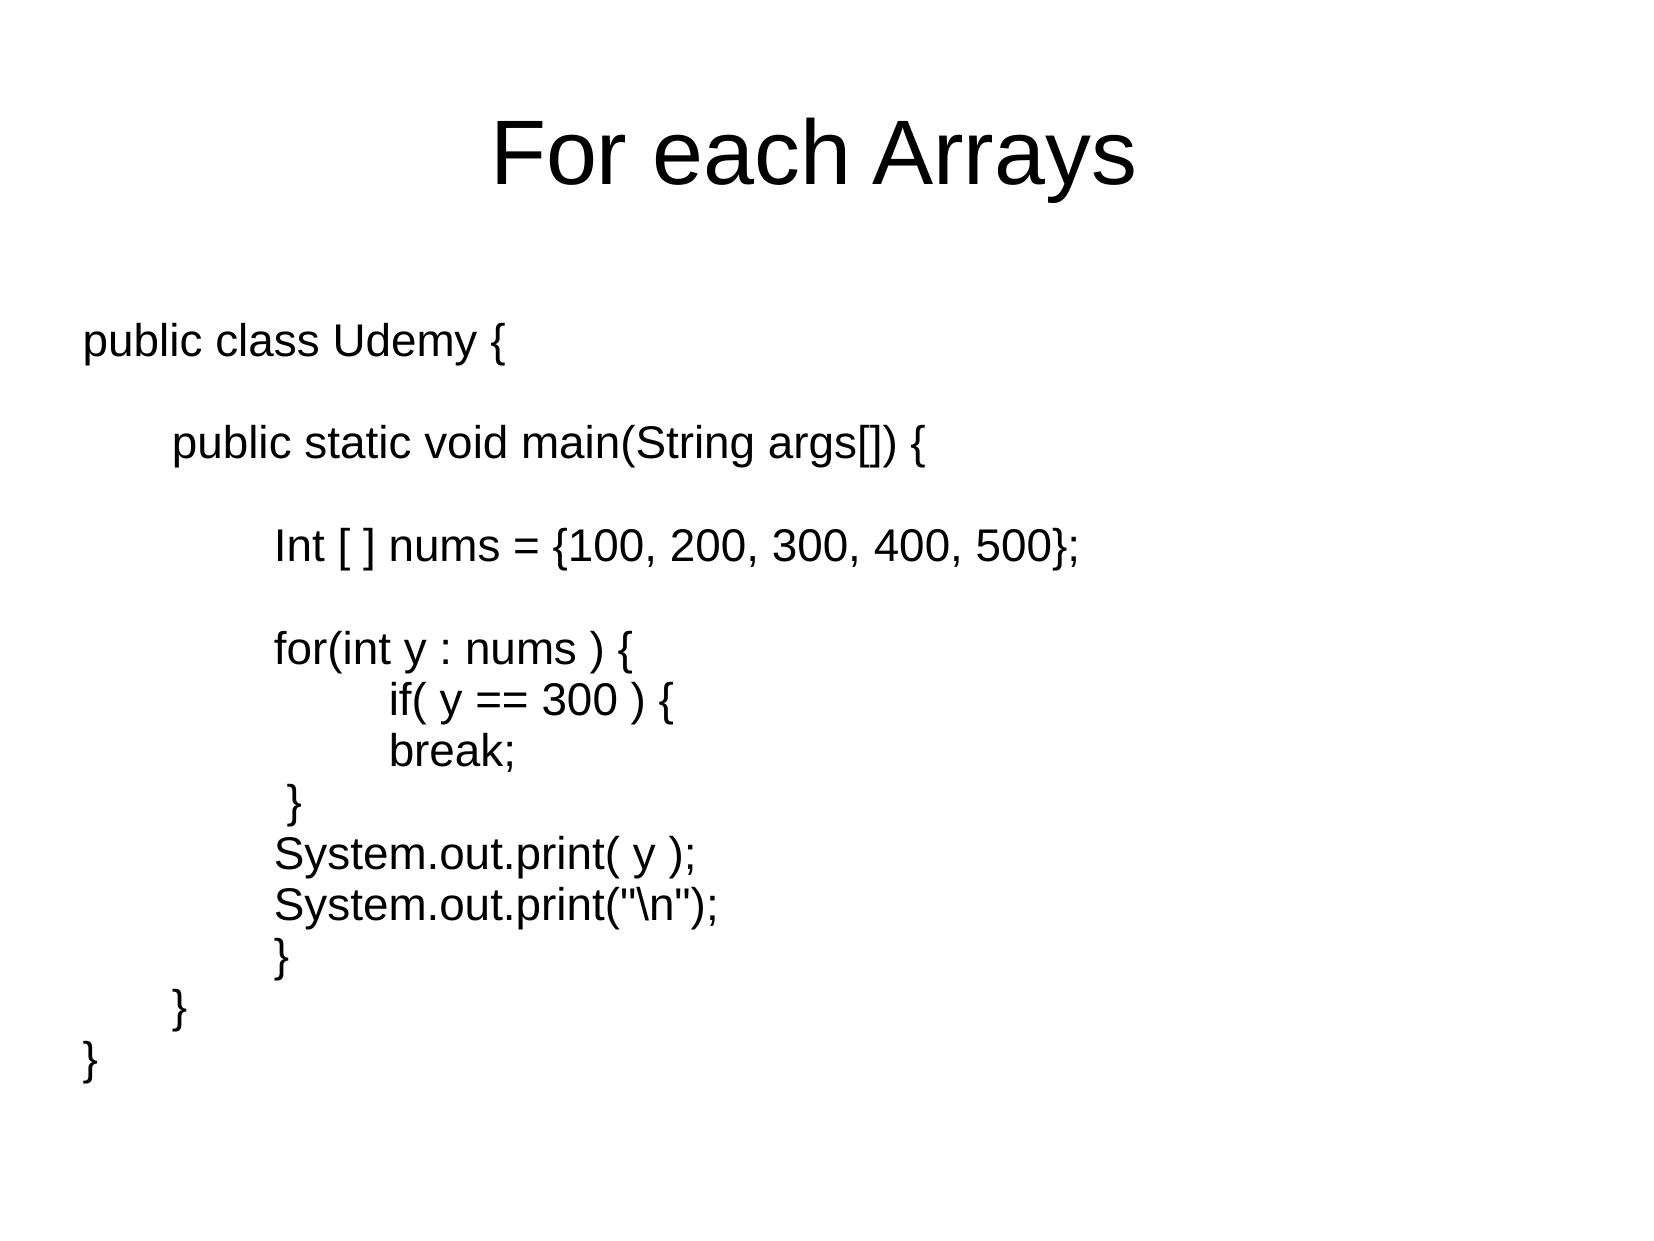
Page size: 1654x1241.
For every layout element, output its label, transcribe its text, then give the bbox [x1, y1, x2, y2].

title For each Arrays [82, 49, 1571, 257]
subtitle public class Udemy { public static void main(String args[]) { Int [ ] nums = {100, 200, 300, 400, 500}; for(int y : nums ) { if( y == 300 ) { break; } System.out.print( y ); System.out.print("\n"); } } } [82, 290, 1571, 1109]
